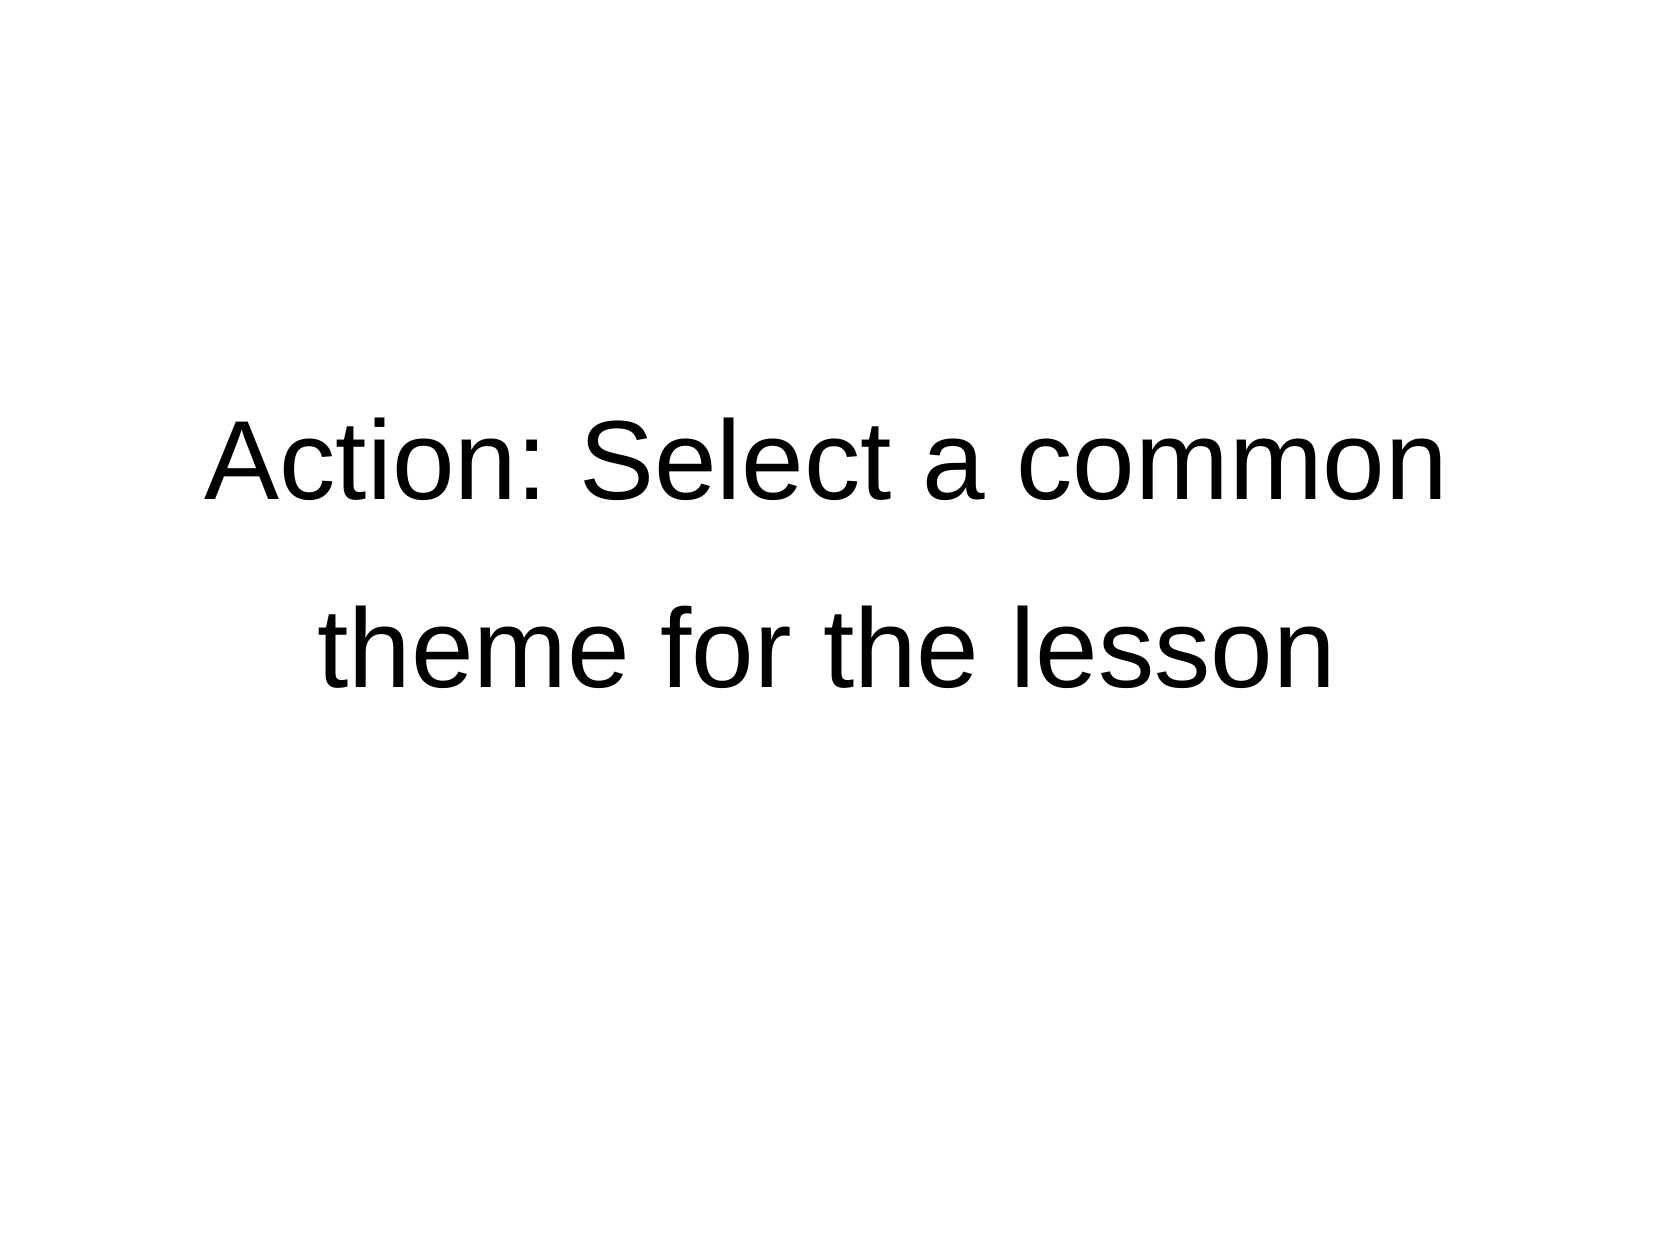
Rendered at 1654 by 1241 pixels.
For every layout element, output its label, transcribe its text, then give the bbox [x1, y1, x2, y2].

subtitle Action: Select a common theme for the lesson [82, 49, 1571, 1109]
